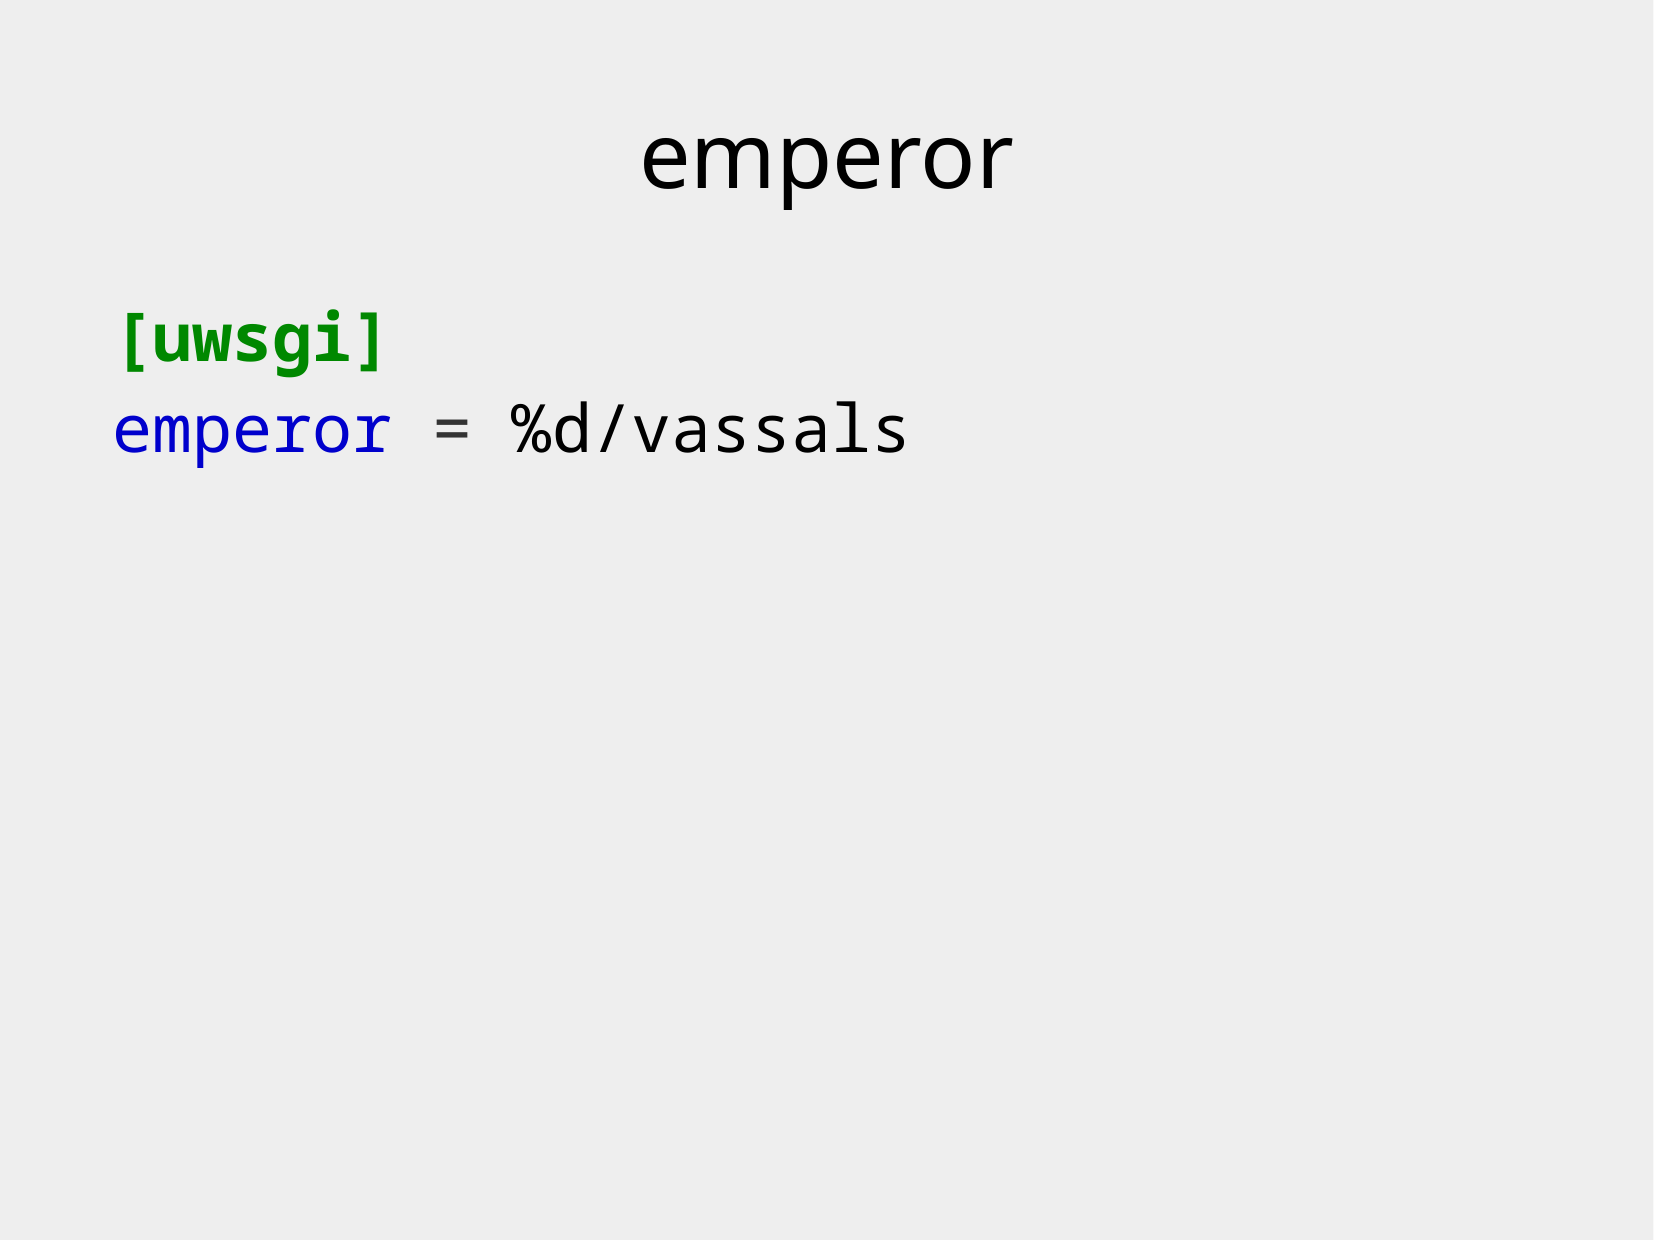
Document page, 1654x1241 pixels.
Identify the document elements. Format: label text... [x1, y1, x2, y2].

list [uwsgi] emperor = %d/vassals [82, 290, 1571, 1010]
title emperor [82, 49, 1571, 257]
